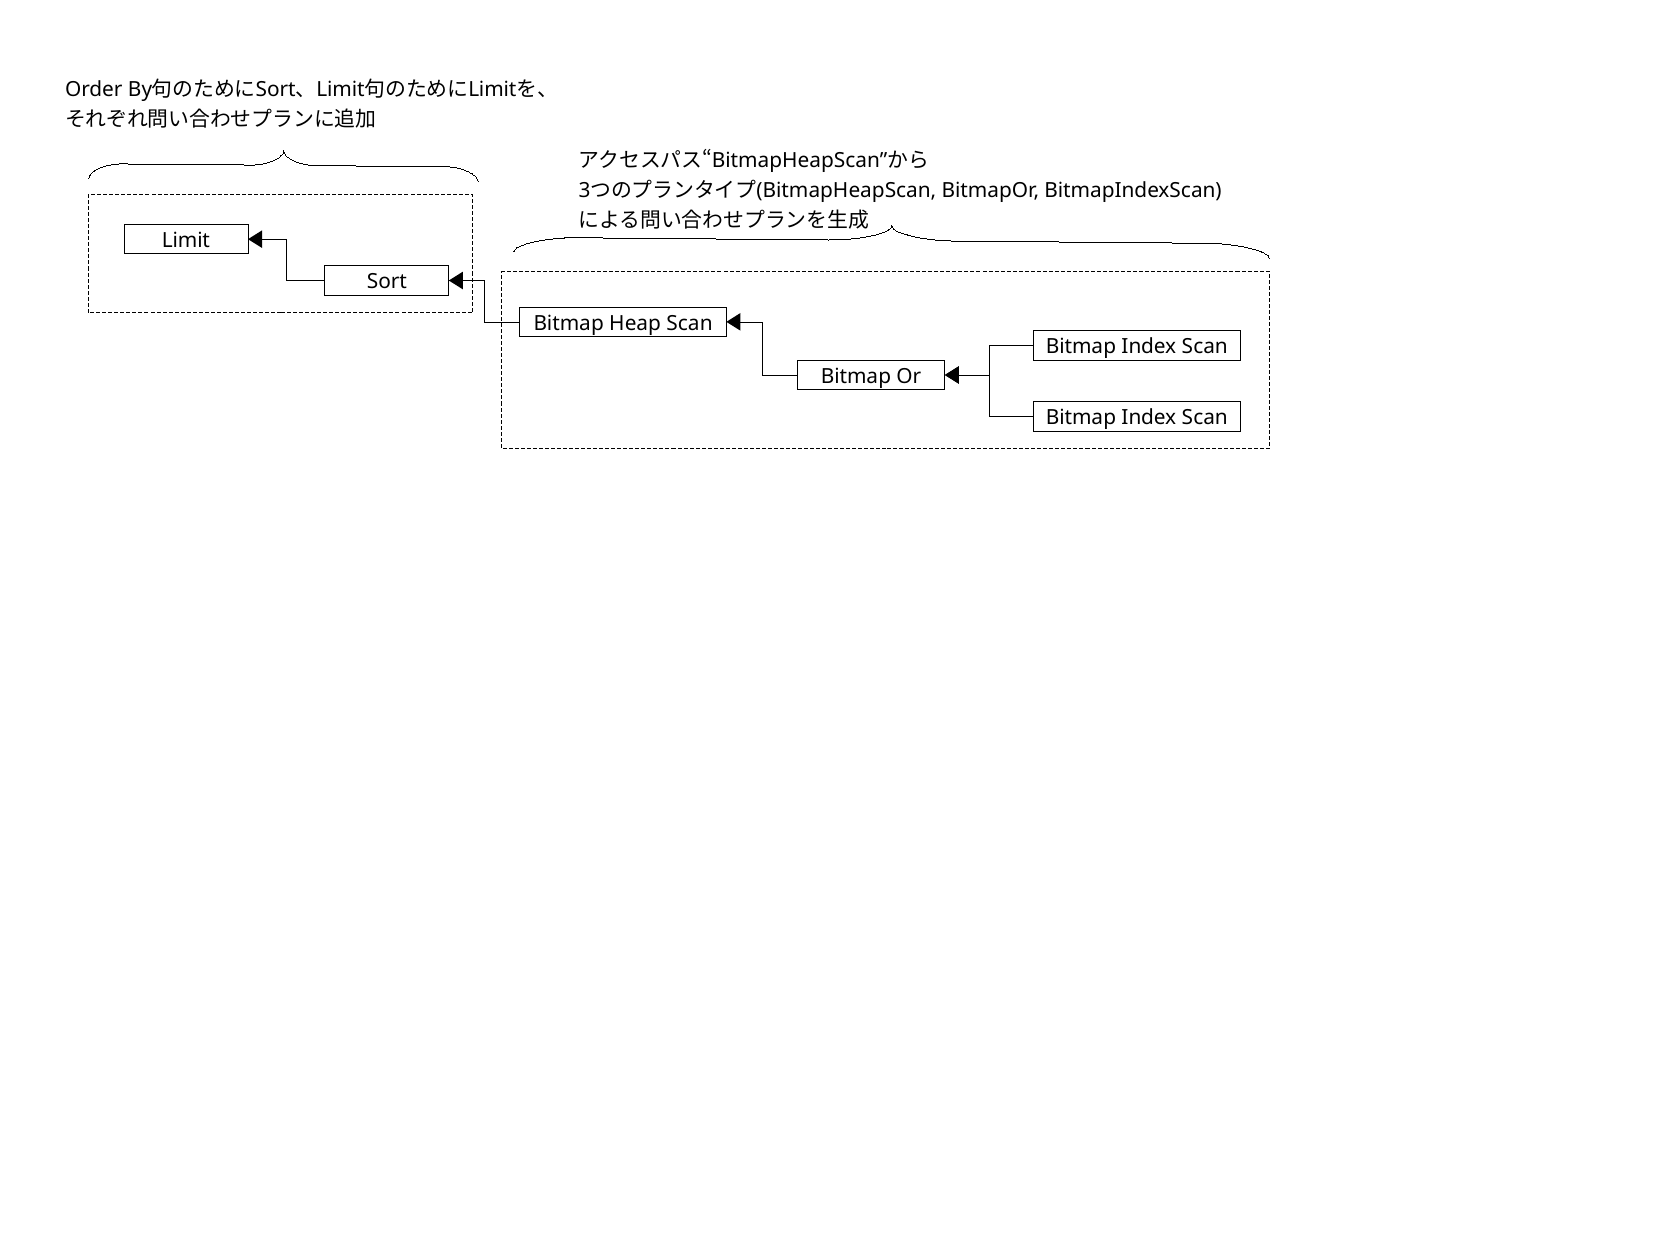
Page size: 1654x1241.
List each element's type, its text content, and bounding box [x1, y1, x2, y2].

text_box Bitmap Heap Scan [519, 307, 727, 337]
text_box Order By句のためにSort、Limit句のためにLimitを、 それぞれ問い合わせプランに追加 [50, 64, 576, 136]
text_box Limit [124, 224, 249, 254]
text_box Sort [324, 265, 449, 296]
text_box アクセスパス“BitmapHeapScan”から 3つのプランタイプ(BitmapHeapScan, BitmapOr, BitmapIndexScan) による問い合わせプランを生成 [563, 135, 1223, 235]
text_box Bitmap Index Scan [1033, 330, 1241, 361]
text_box Bitmap Index Scan [1033, 401, 1241, 432]
text_box Bitmap Or [797, 360, 945, 390]
